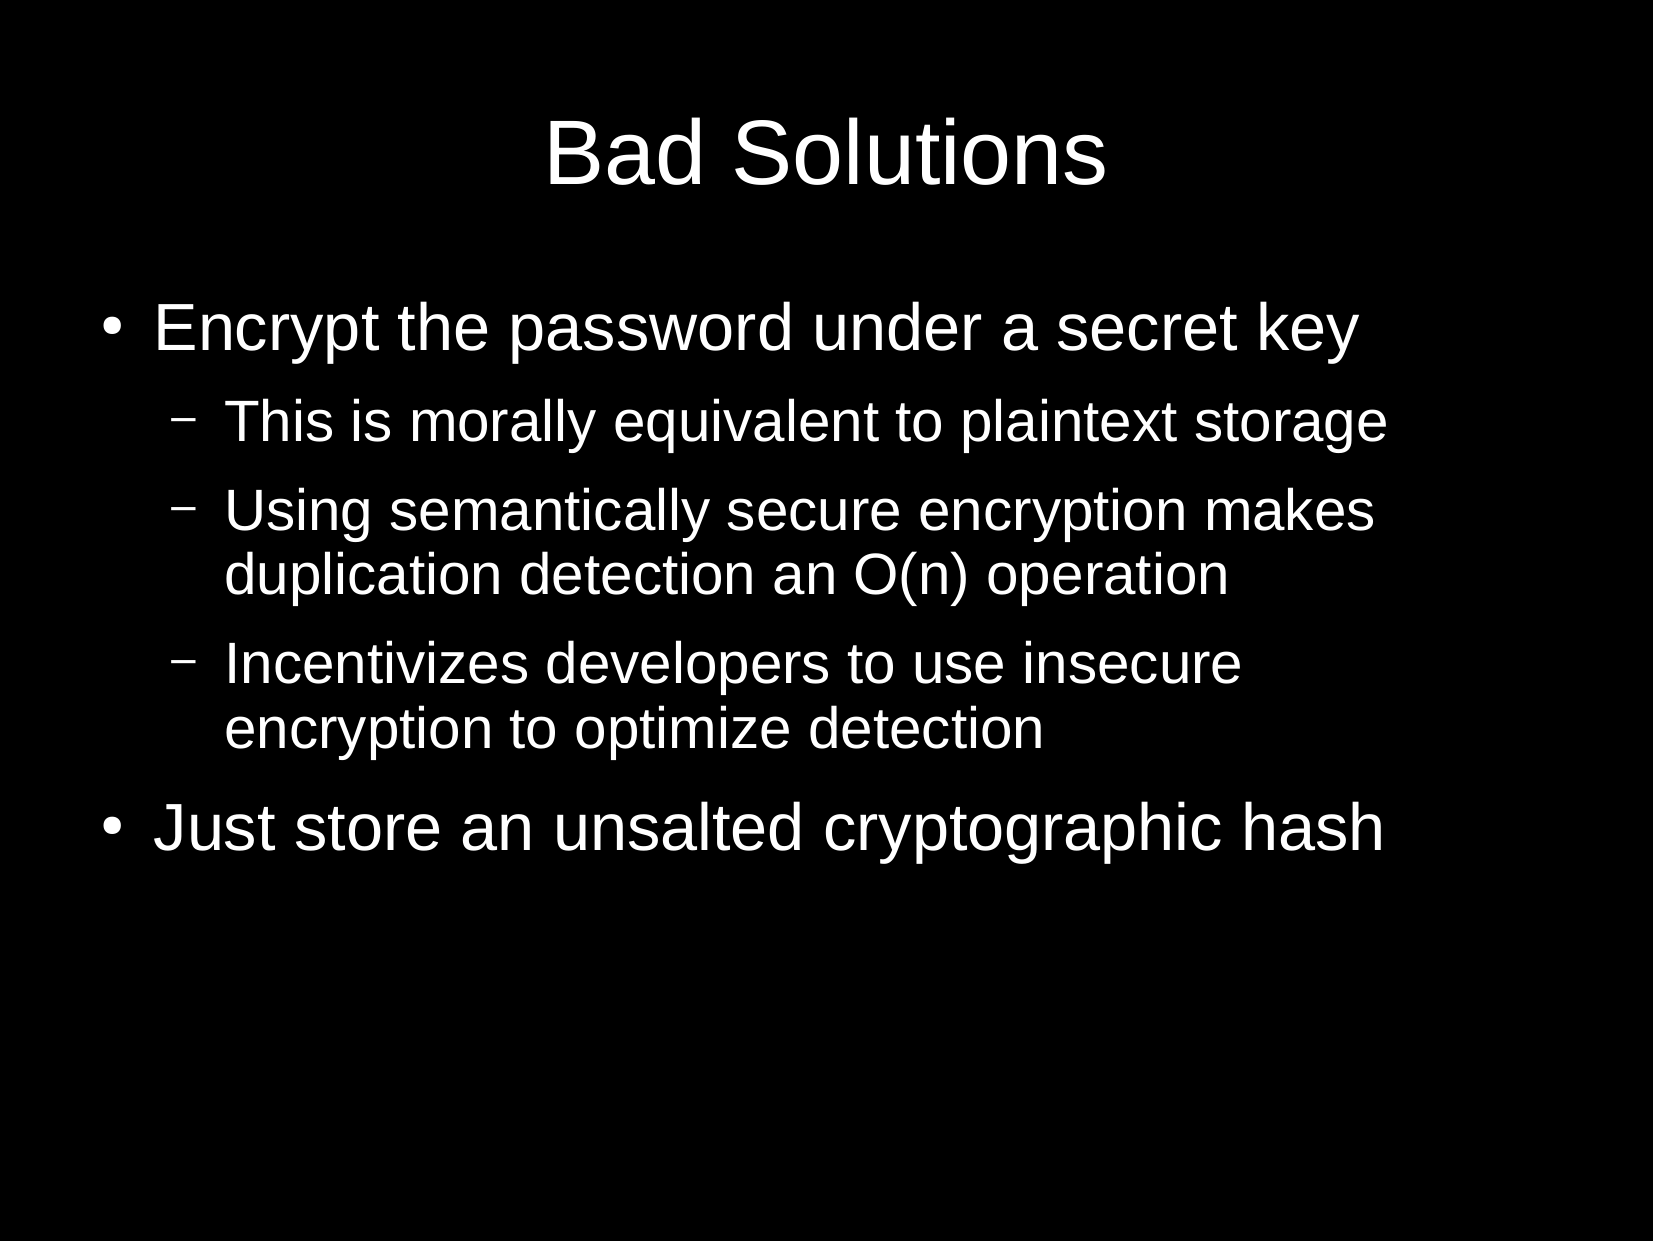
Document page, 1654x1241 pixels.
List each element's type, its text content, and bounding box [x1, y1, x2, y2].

list Encrypt the password under a secret key This is morally equivalent to plaintext storage Using semantically secure encryption makes duplication detection an O(n) operation Incentivizes developers to use insecure encryption to optimize detection Just store an unsalted cryptographic hash [82, 290, 1571, 1171]
title Bad Solutions [82, 49, 1571, 257]
